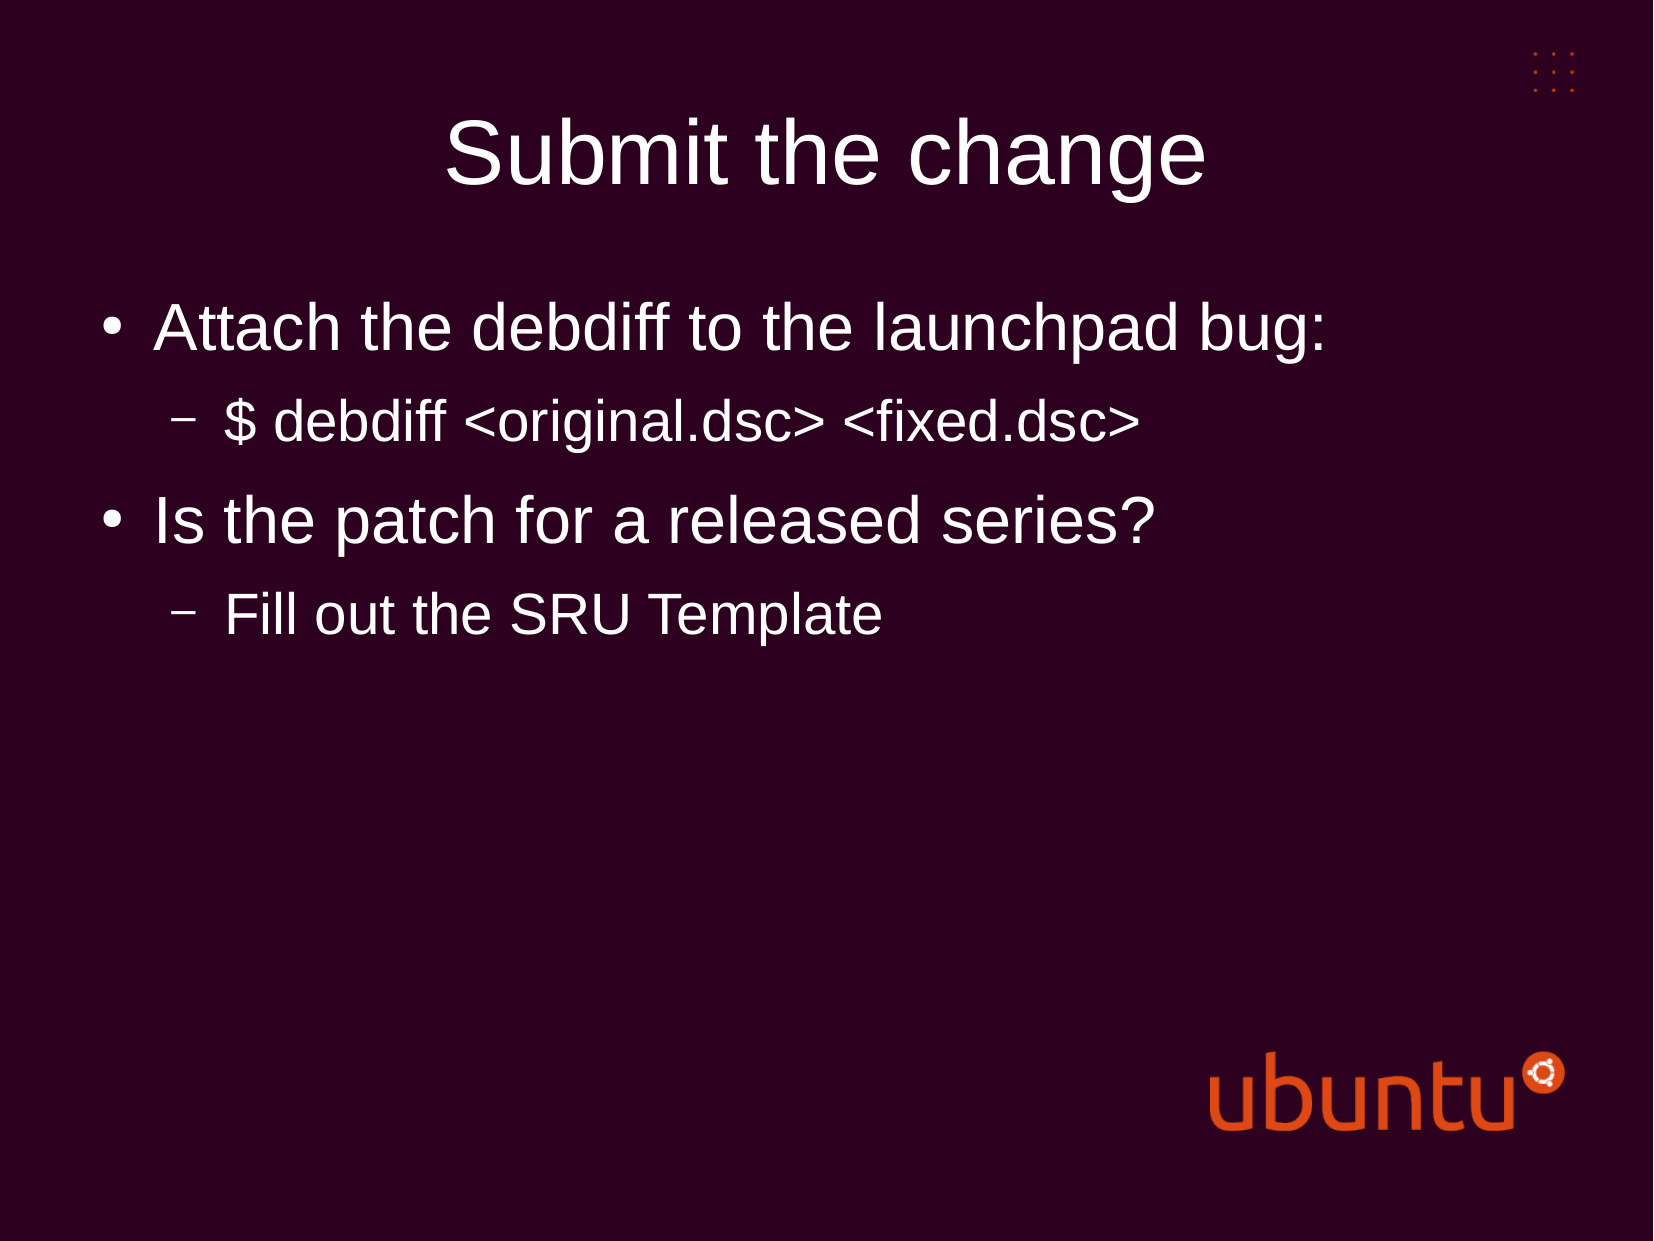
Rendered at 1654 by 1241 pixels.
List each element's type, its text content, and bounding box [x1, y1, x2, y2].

title Submit the change [82, 49, 1571, 257]
list Attach the debdiff to the launchpad bug: $ debdiff <original.dsc> <fixed.dsc> Is the patch for a released series? Fill out the SRU Template [82, 290, 1571, 1010]
picture [1121, 960, 1653, 1223]
picture [1571, 49, 1575, 94]
